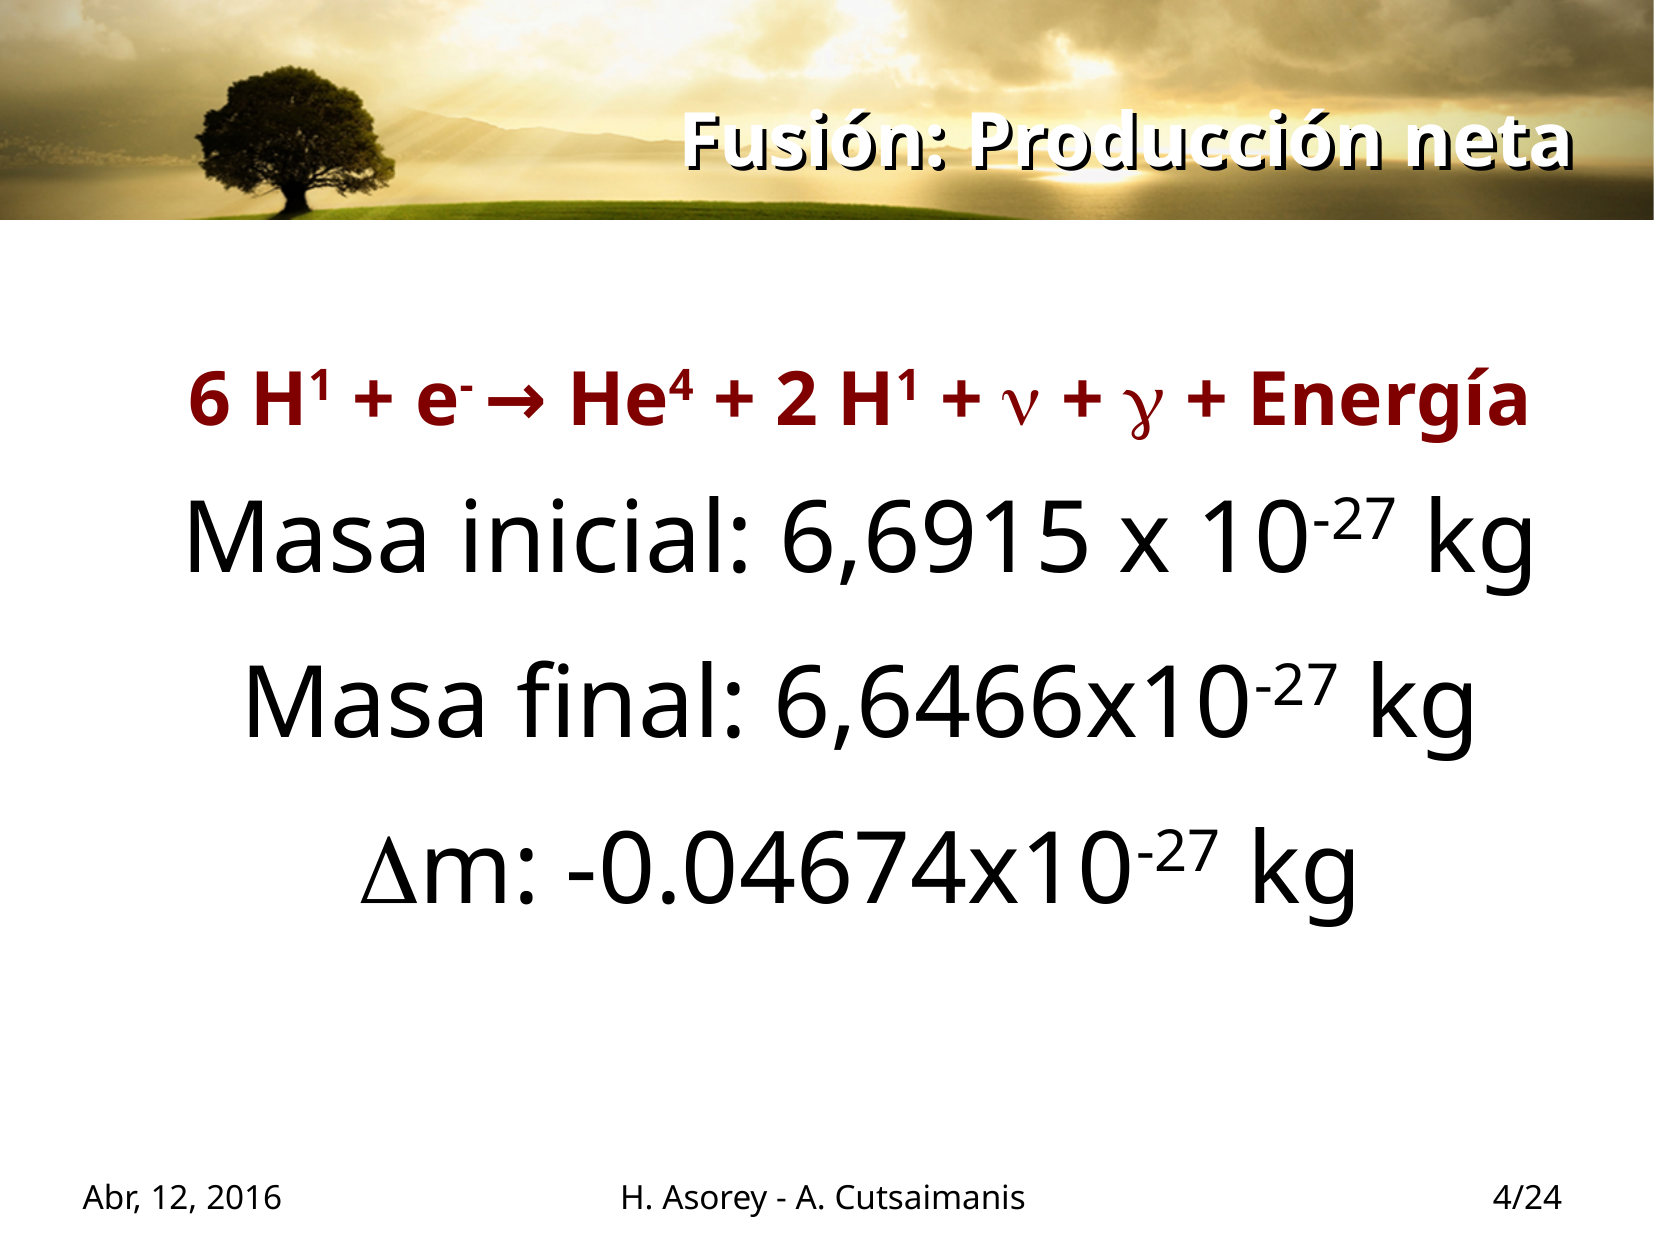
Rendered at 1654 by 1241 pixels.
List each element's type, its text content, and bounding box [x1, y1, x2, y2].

list Masa inicial: 6,6915 x 10-27 kg Masa final: 6,6466x10-27 kg Dm: -0.04674x10-27 kg [75, 466, 1576, 946]
list 6 H1 + e- → He4 + 2 H1 + n + g + Energía [75, 345, 1576, 466]
picture [0, 0, 1654, 220]
title Fusión: Producción neta [86, 49, 1576, 226]
